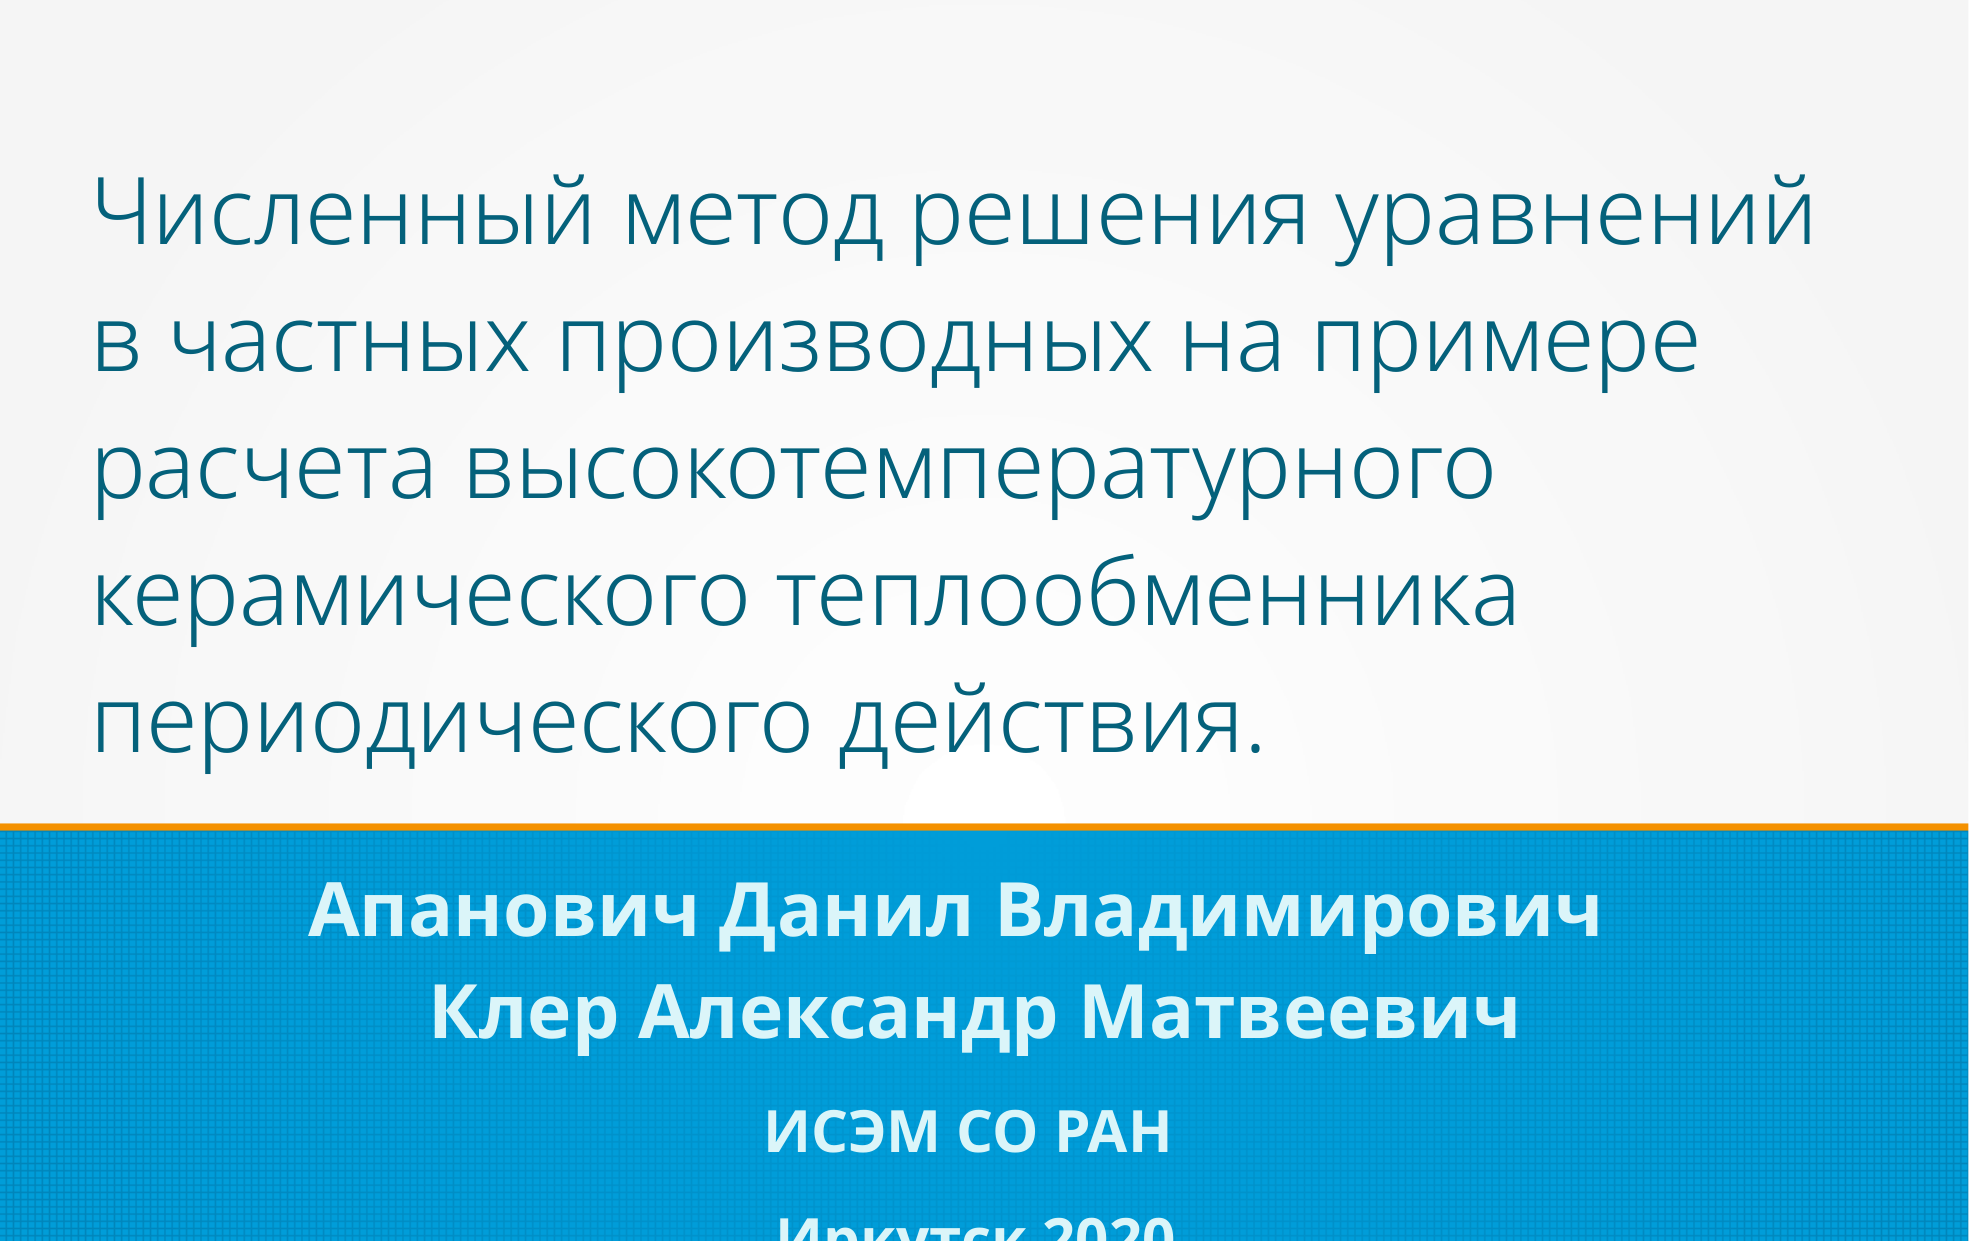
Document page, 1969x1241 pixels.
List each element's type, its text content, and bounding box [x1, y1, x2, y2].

subtitle Апанович Данил Владимирович Клер Александр Матвеевич ИСЭМ СО РАН Иркутск 2020 [90, 855, 1861, 1220]
picture [0, 0, 1969, 830]
title Численный метод решения уравнений в частных производных на примере расчета высокотемпературного керамического теплообменника периодического действия. [90, 49, 1862, 781]
